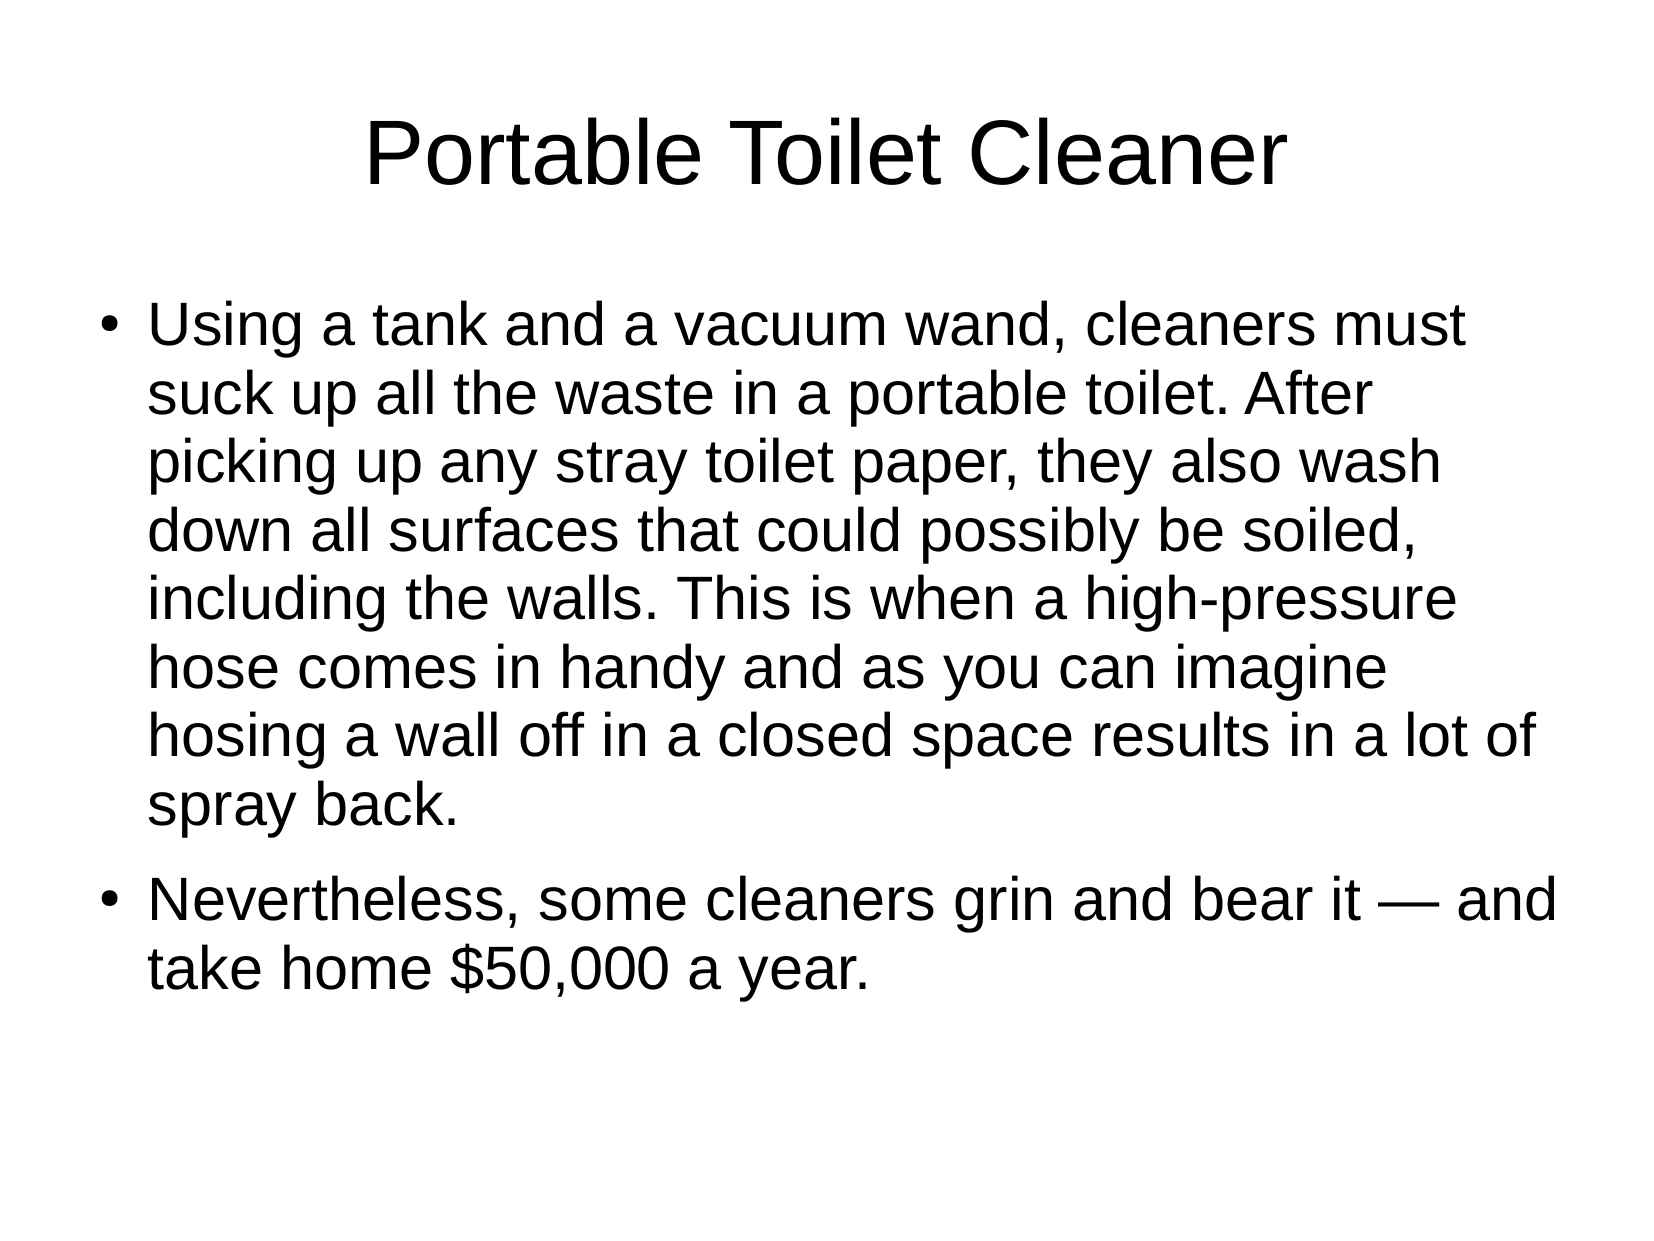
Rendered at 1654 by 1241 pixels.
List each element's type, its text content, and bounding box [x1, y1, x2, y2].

title Portable Toilet Cleaner [82, 49, 1571, 257]
list Using a tank and a vacuum wand, cleaners must suck up all the waste in a portable toilet. After picking up any stray toilet paper, they also wash down all surfaces that could possibly be soiled, including the walls. This is when a high-pressure hose comes in handy and as you can imagine hosing a wall off in a closed space results in a lot of spray back. Nevertheless, some cleaners grin and bear it — and take home $50,000 a year. [82, 290, 1571, 1010]
